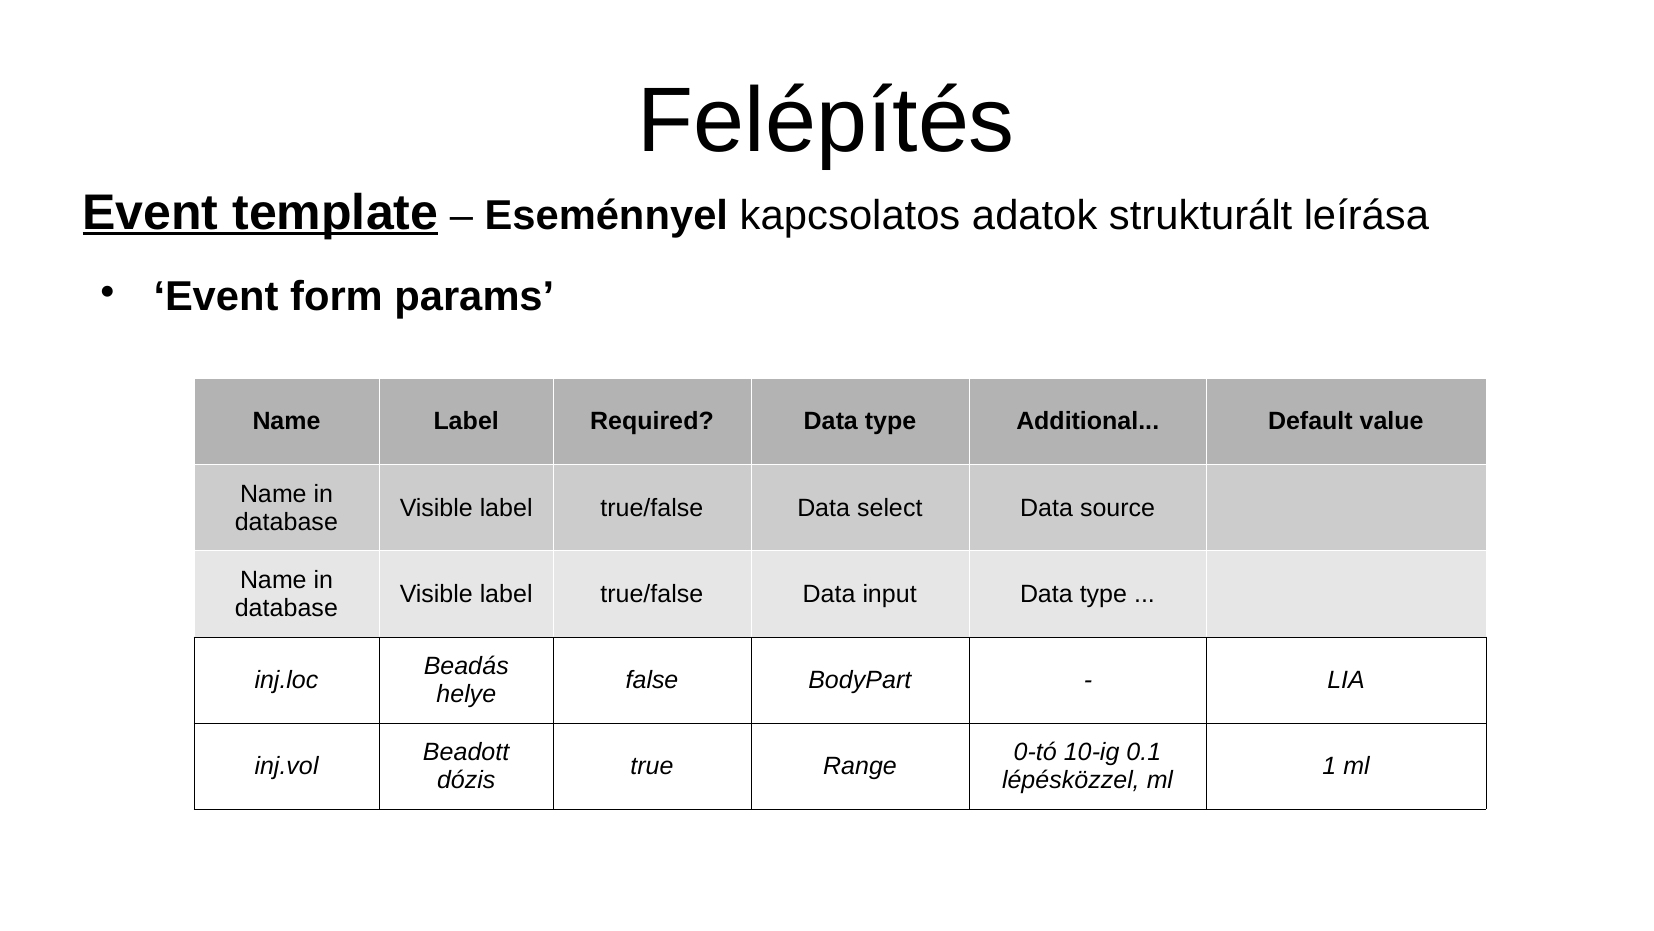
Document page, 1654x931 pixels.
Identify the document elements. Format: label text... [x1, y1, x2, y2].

table_cell Name in database [195, 465, 379, 550]
title Felépítés [82, 37, 1571, 179]
table_cell 0-tó 10-ig 0.1 lépésközzel, ml [970, 724, 1206, 809]
table_header Default value [1207, 379, 1486, 464]
table_cell Data input [752, 551, 969, 637]
table_cell Beadás helye [380, 638, 553, 723]
table_cell true [554, 724, 751, 809]
table_header Name [195, 379, 379, 464]
table_header Label [380, 379, 553, 464]
table_cell [1207, 551, 1486, 637]
table_cell - [970, 638, 1206, 723]
table_header Additional... [970, 379, 1206, 464]
table_cell true/false [554, 551, 751, 637]
table_cell 1 ml [1207, 724, 1486, 809]
table_cell LIA [1207, 638, 1486, 723]
table_cell Range [752, 724, 969, 809]
table_cell BodyPart [752, 638, 969, 723]
table_cell inj.vol [195, 724, 379, 809]
table_cell [1207, 465, 1486, 550]
table_cell Data source [970, 465, 1206, 550]
table_header Data type [752, 379, 969, 464]
table_cell Visible label [380, 465, 553, 550]
table_cell Visible label [380, 551, 553, 637]
table_cell Data select [752, 465, 969, 550]
table_cell inj.loc [195, 638, 379, 723]
table_cell true/false [554, 465, 751, 550]
table_header Required? [554, 379, 751, 464]
table_cell Name in database [195, 551, 379, 637]
table_cell Beadott dózis [380, 724, 553, 809]
list Event template – Eseménnyel kapcsolatos adatok strukturált leírása ‘Event form params’ [82, 179, 1571, 442]
table_cell false [554, 638, 751, 723]
table_cell Data type ... [970, 551, 1206, 637]
